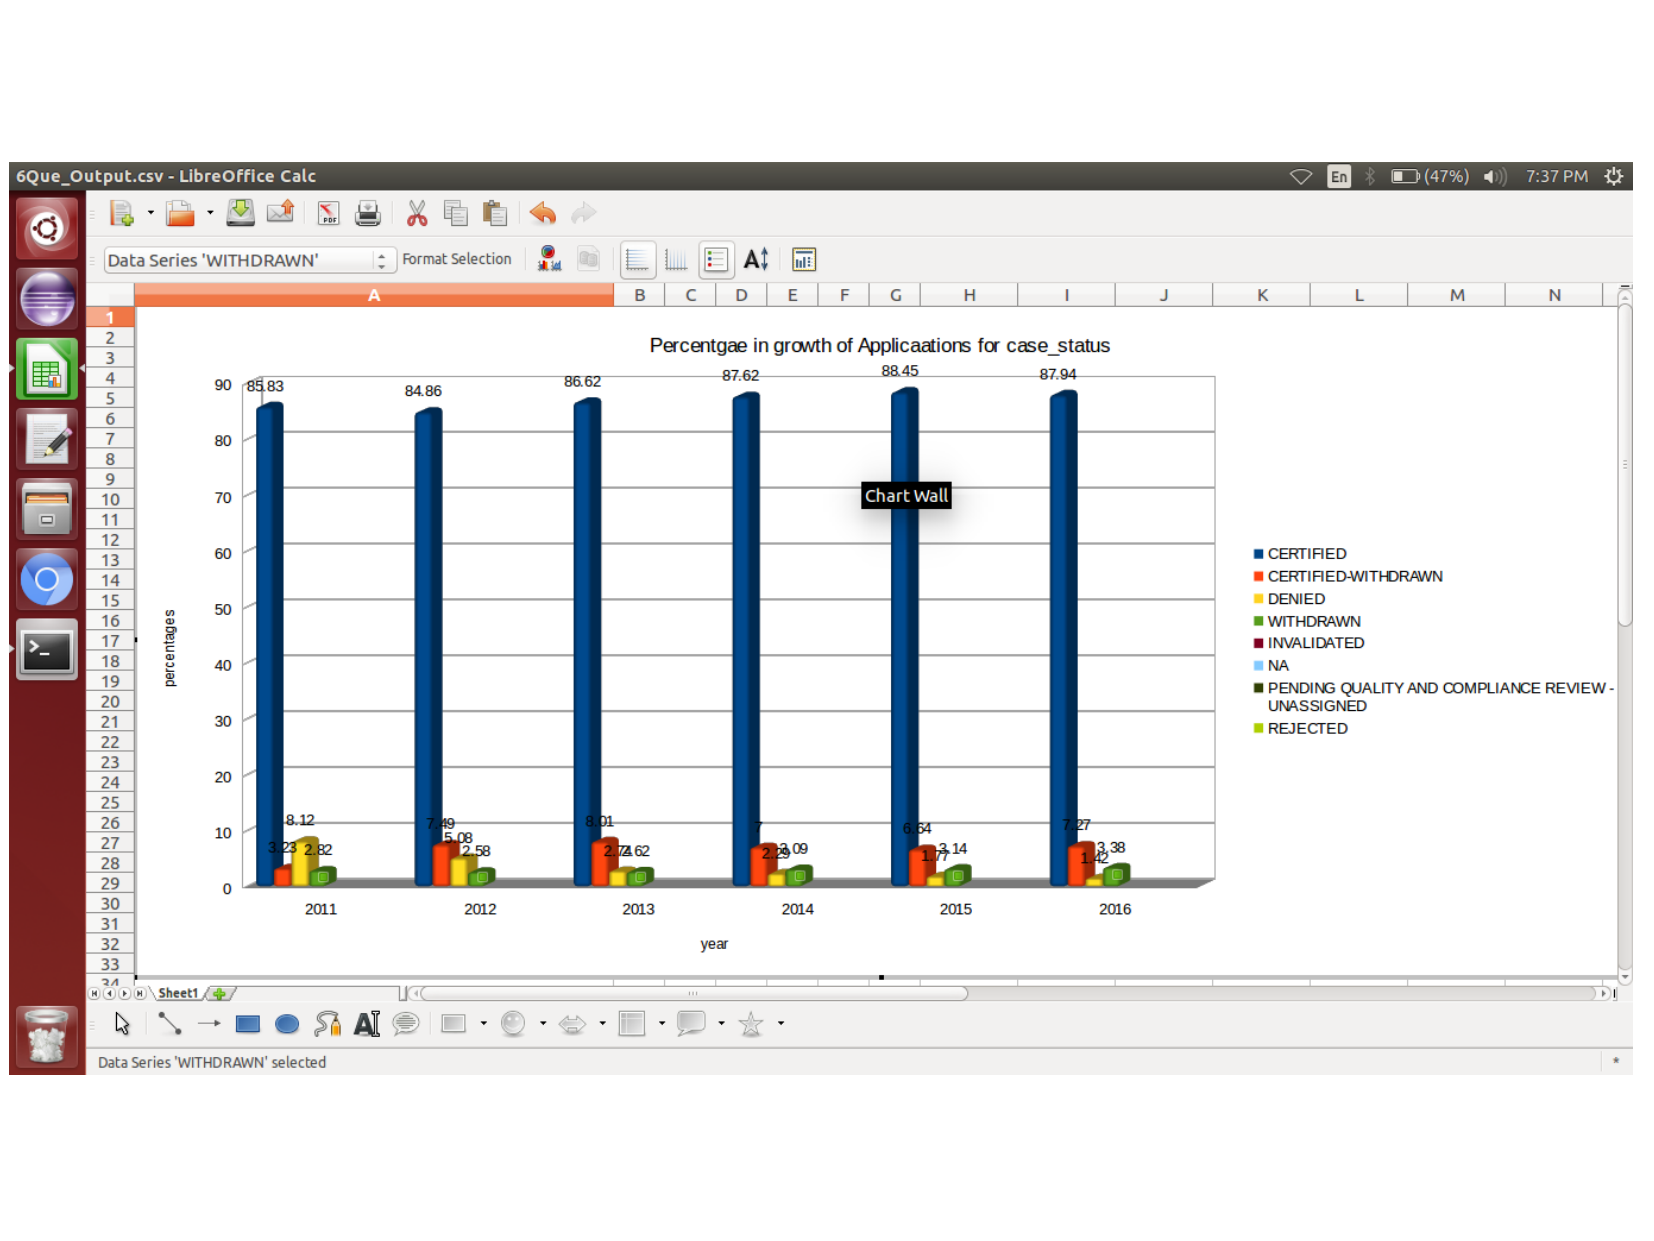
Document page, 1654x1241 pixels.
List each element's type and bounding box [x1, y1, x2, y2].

picture [9, 162, 1633, 1075]
